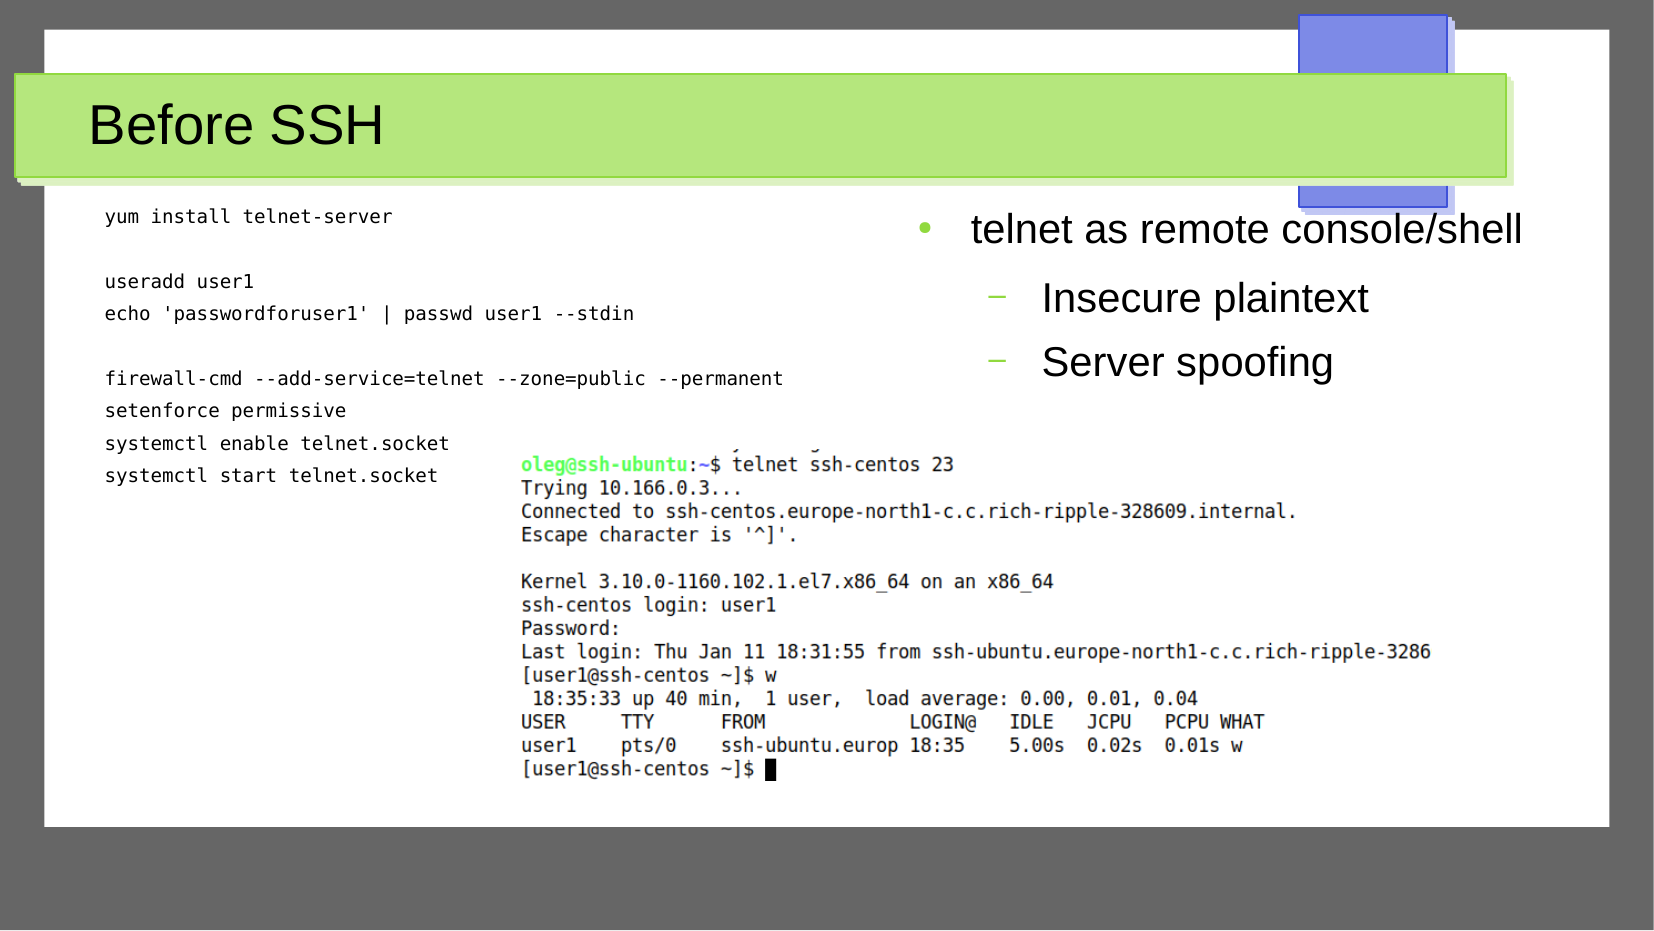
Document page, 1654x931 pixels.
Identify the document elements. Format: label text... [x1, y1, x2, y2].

list telnet as remote console/shell Insecure plaintext Server spoofing [901, 205, 1538, 488]
title Before SSH [88, 73, 1506, 178]
list yum install telnet-server useradd user1 echo 'passwordforuser1' | passwd user1 --stdin firewall-cmd --add-service=telnet --zone=public --permanent setenforce permissive systemctl enable telnet.socket systemctl start telnet.socket [104, 205, 901, 488]
picture [521, 449, 1432, 781]
